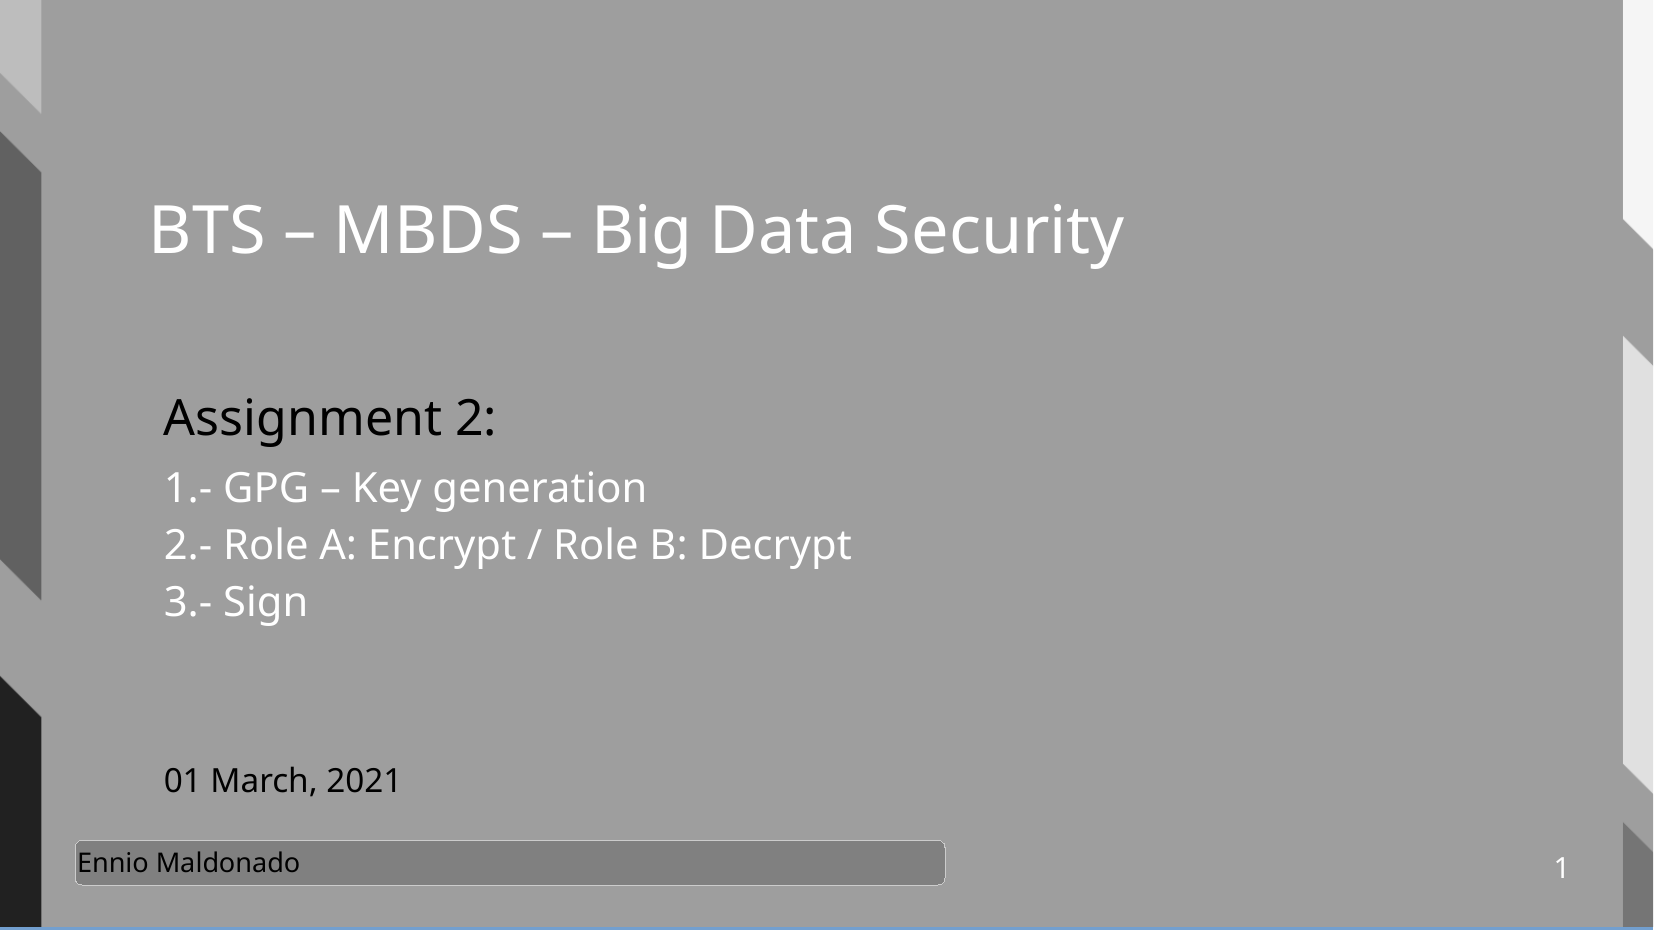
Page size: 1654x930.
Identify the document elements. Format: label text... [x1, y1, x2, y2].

text_box Ennio Maldonado [75, 840, 946, 886]
text_box 1.- GPG – Key generation 2.- Role A: Encrypt / Role B: Decrypt 3.- Sign [148, 449, 1130, 611]
title BTS – MBDS – Big Data Security [148, 149, 1499, 306]
text_box Assignment 2: [148, 374, 974, 449]
text_box 01 March, 2021 [148, 749, 522, 807]
picture [0, 0, 1654, 927]
